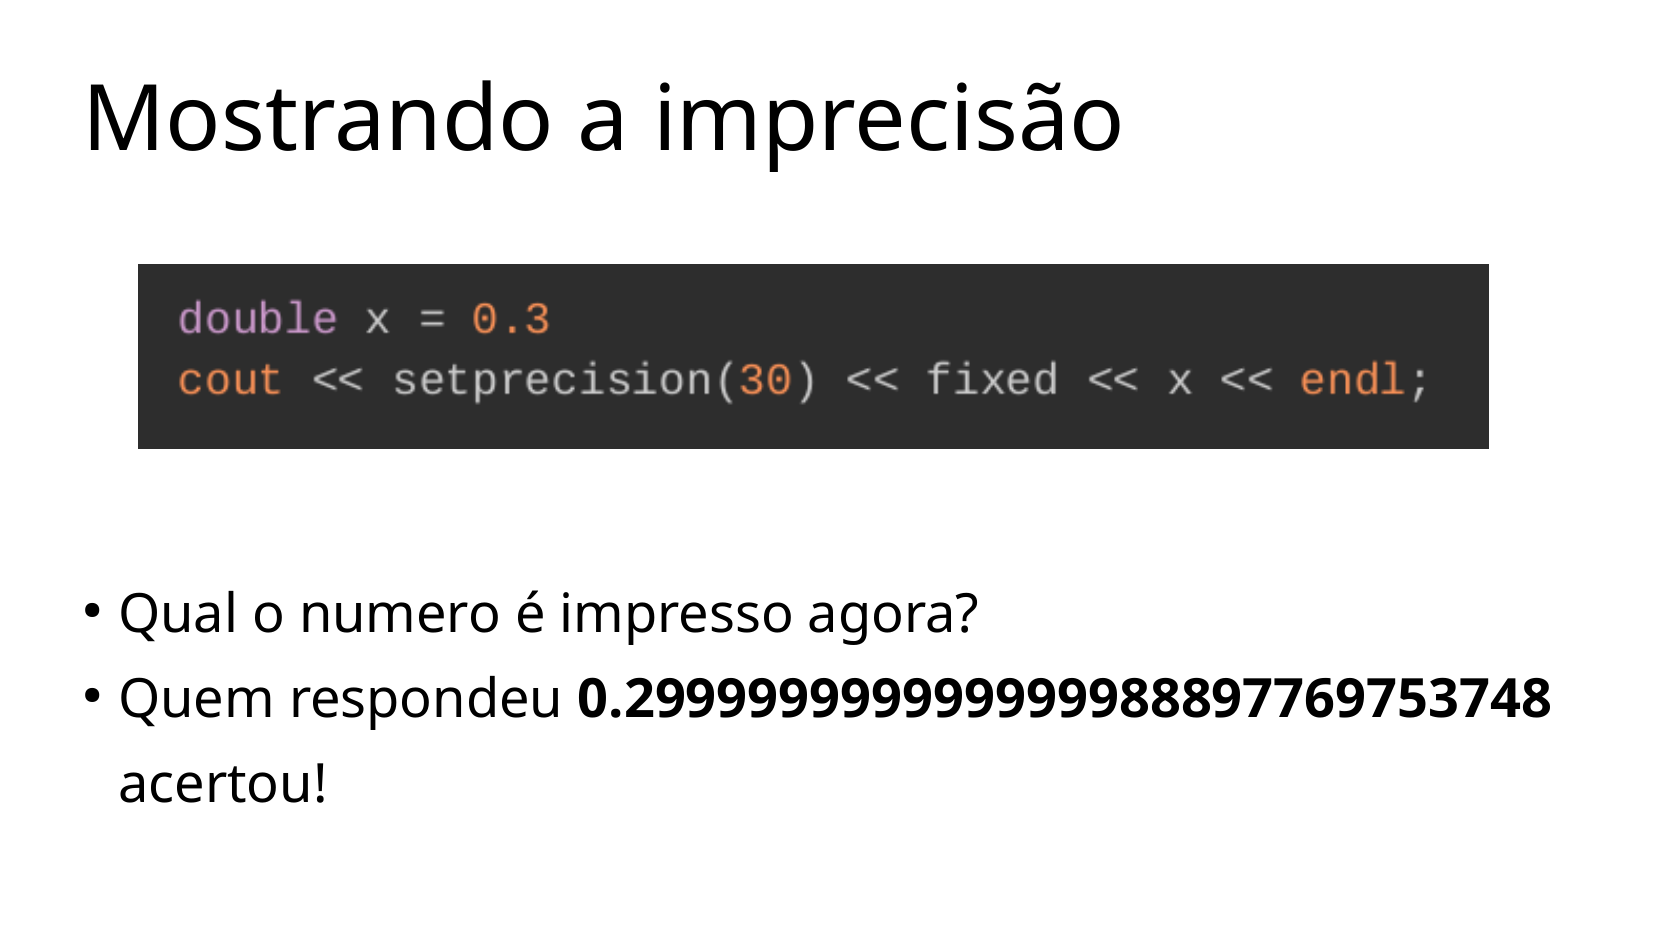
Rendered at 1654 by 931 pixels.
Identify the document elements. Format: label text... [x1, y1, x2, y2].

picture [138, 264, 1489, 449]
title Mostrando a imprecisão [82, 37, 1571, 193]
subtitle Qual o numero é impresso agora? Quem respondeu 0.299999999999999988897769753748 acertou! [82, 484, 1571, 898]
